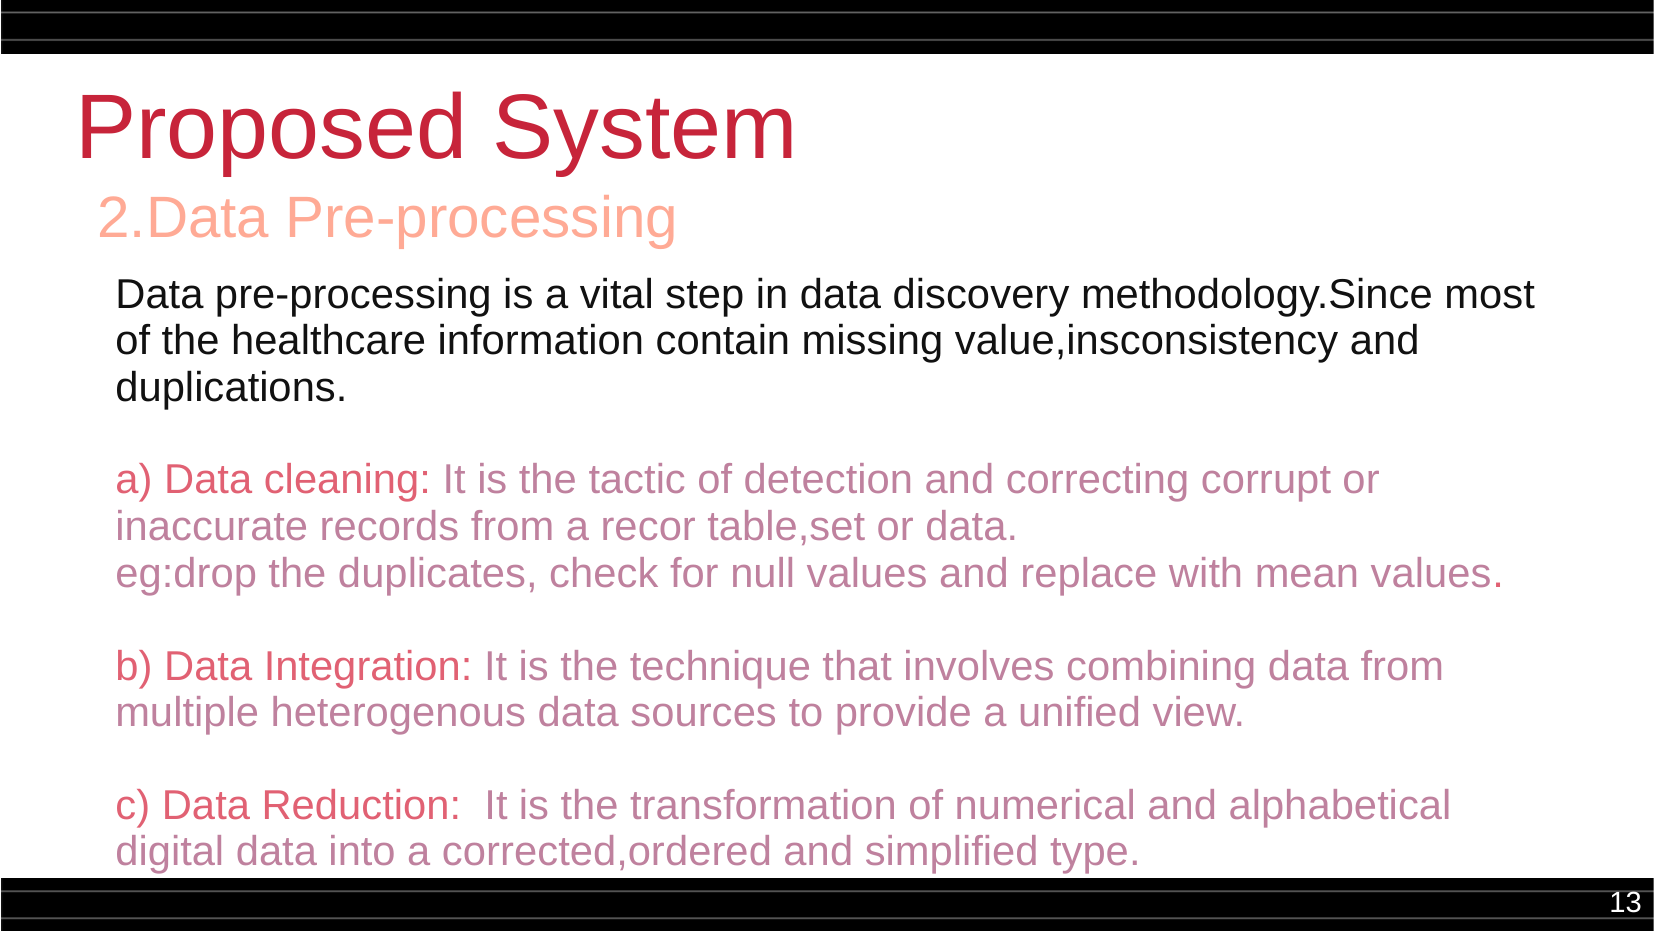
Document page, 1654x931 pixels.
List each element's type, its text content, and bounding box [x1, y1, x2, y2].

picture [1, 0, 1654, 54]
title Proposed System [75, 75, 1564, 178]
picture [1, 878, 100, 931]
picture [1576, 878, 1654, 931]
text_box Data pre-processing is a vital step in data discovery methodology.Since most of the healthcare information contain missing value,insconsistency and duplications. a) Data cleaning: It is the tactic of detection and correcting corrupt or inaccurate records from a recor table,set or data. eg:drop the duplicates, check for null values and replace with mean values. b) Data Integration: It is the technique that involves combining data from multiple heterogenous data sources to provide a unified view. c) Data Reduction: It is the transformation of numerical and alphabetical digital data into a corrected,ordered and simplified type. [100, 263, 1576, 931]
text_box 2.Data Pre-processing [82, 177, 694, 258]
